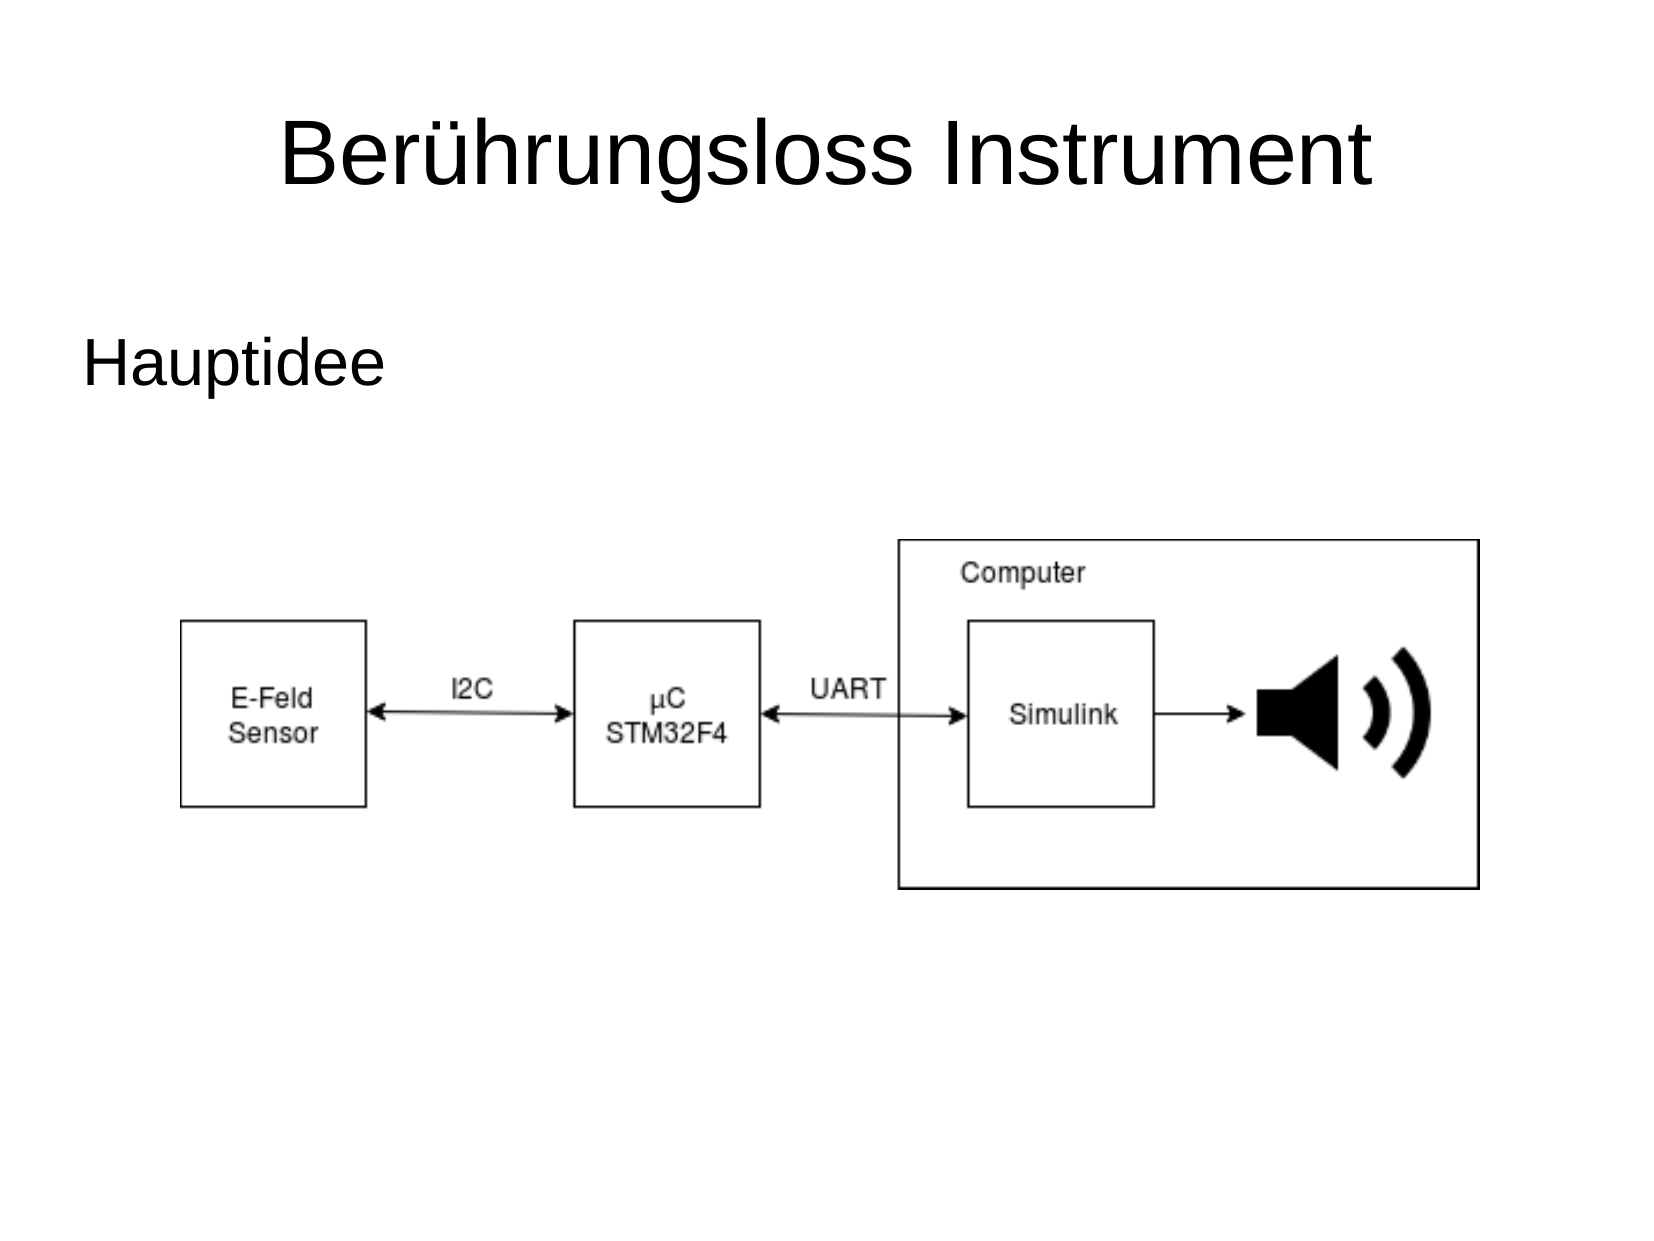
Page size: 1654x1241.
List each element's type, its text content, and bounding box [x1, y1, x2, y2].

picture [180, 539, 1480, 890]
title Berührungsloss Instrument [82, 49, 1571, 257]
subtitle Hauptidee [82, 290, 1561, 436]
